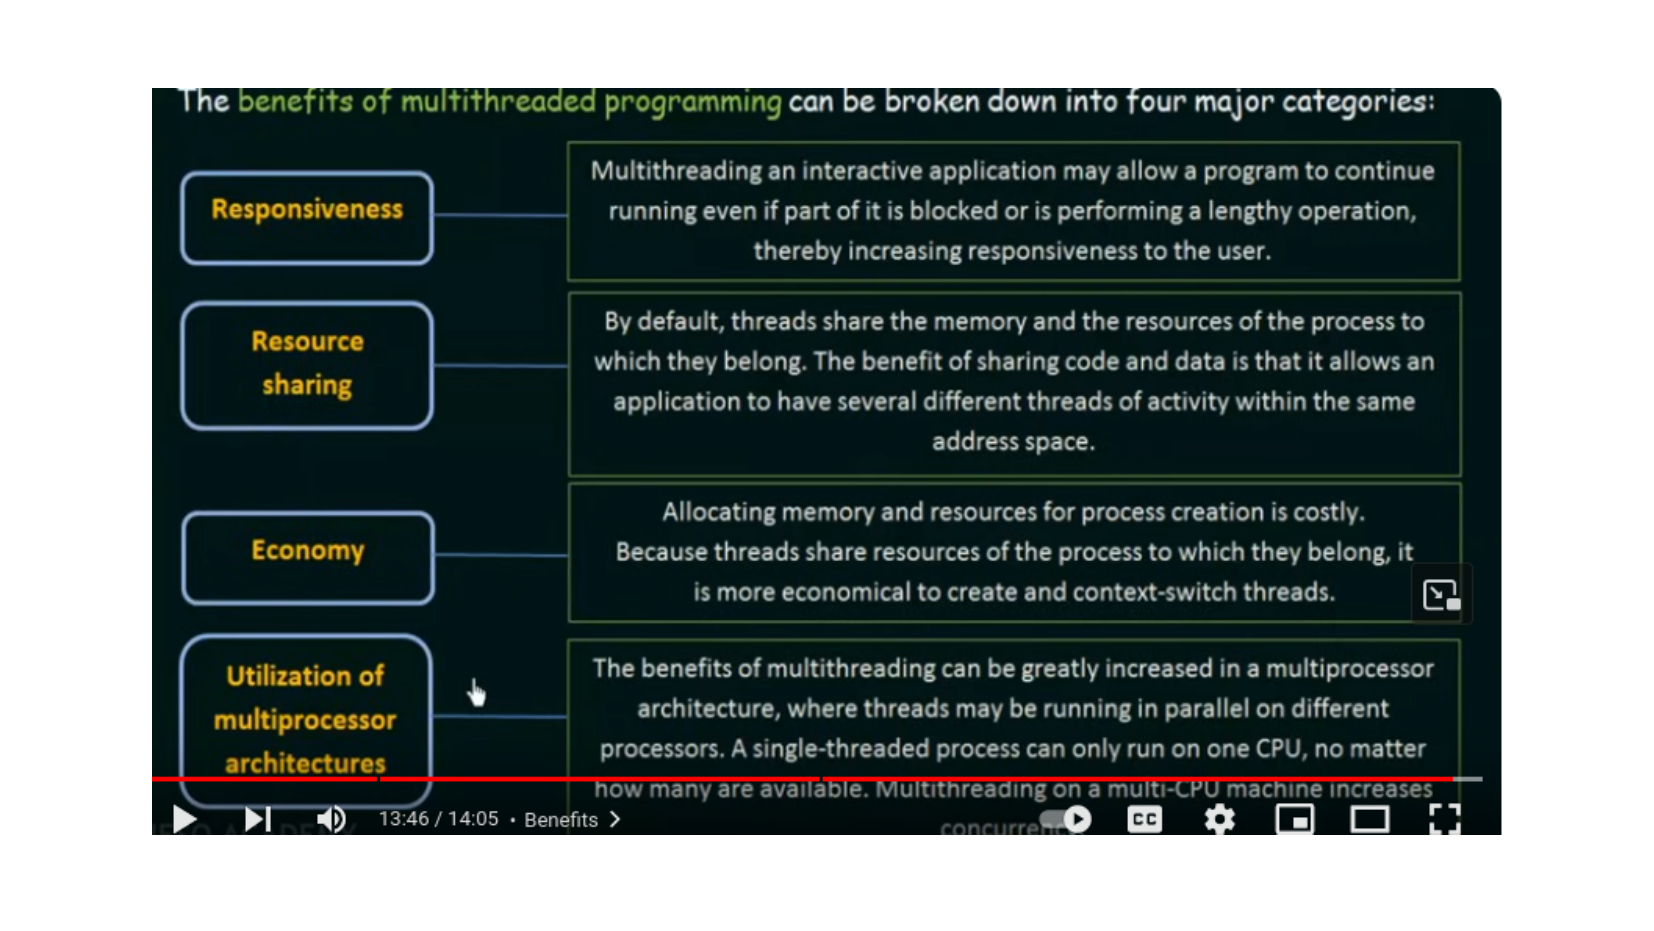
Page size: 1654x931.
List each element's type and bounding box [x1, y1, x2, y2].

picture [152, 88, 1508, 835]
